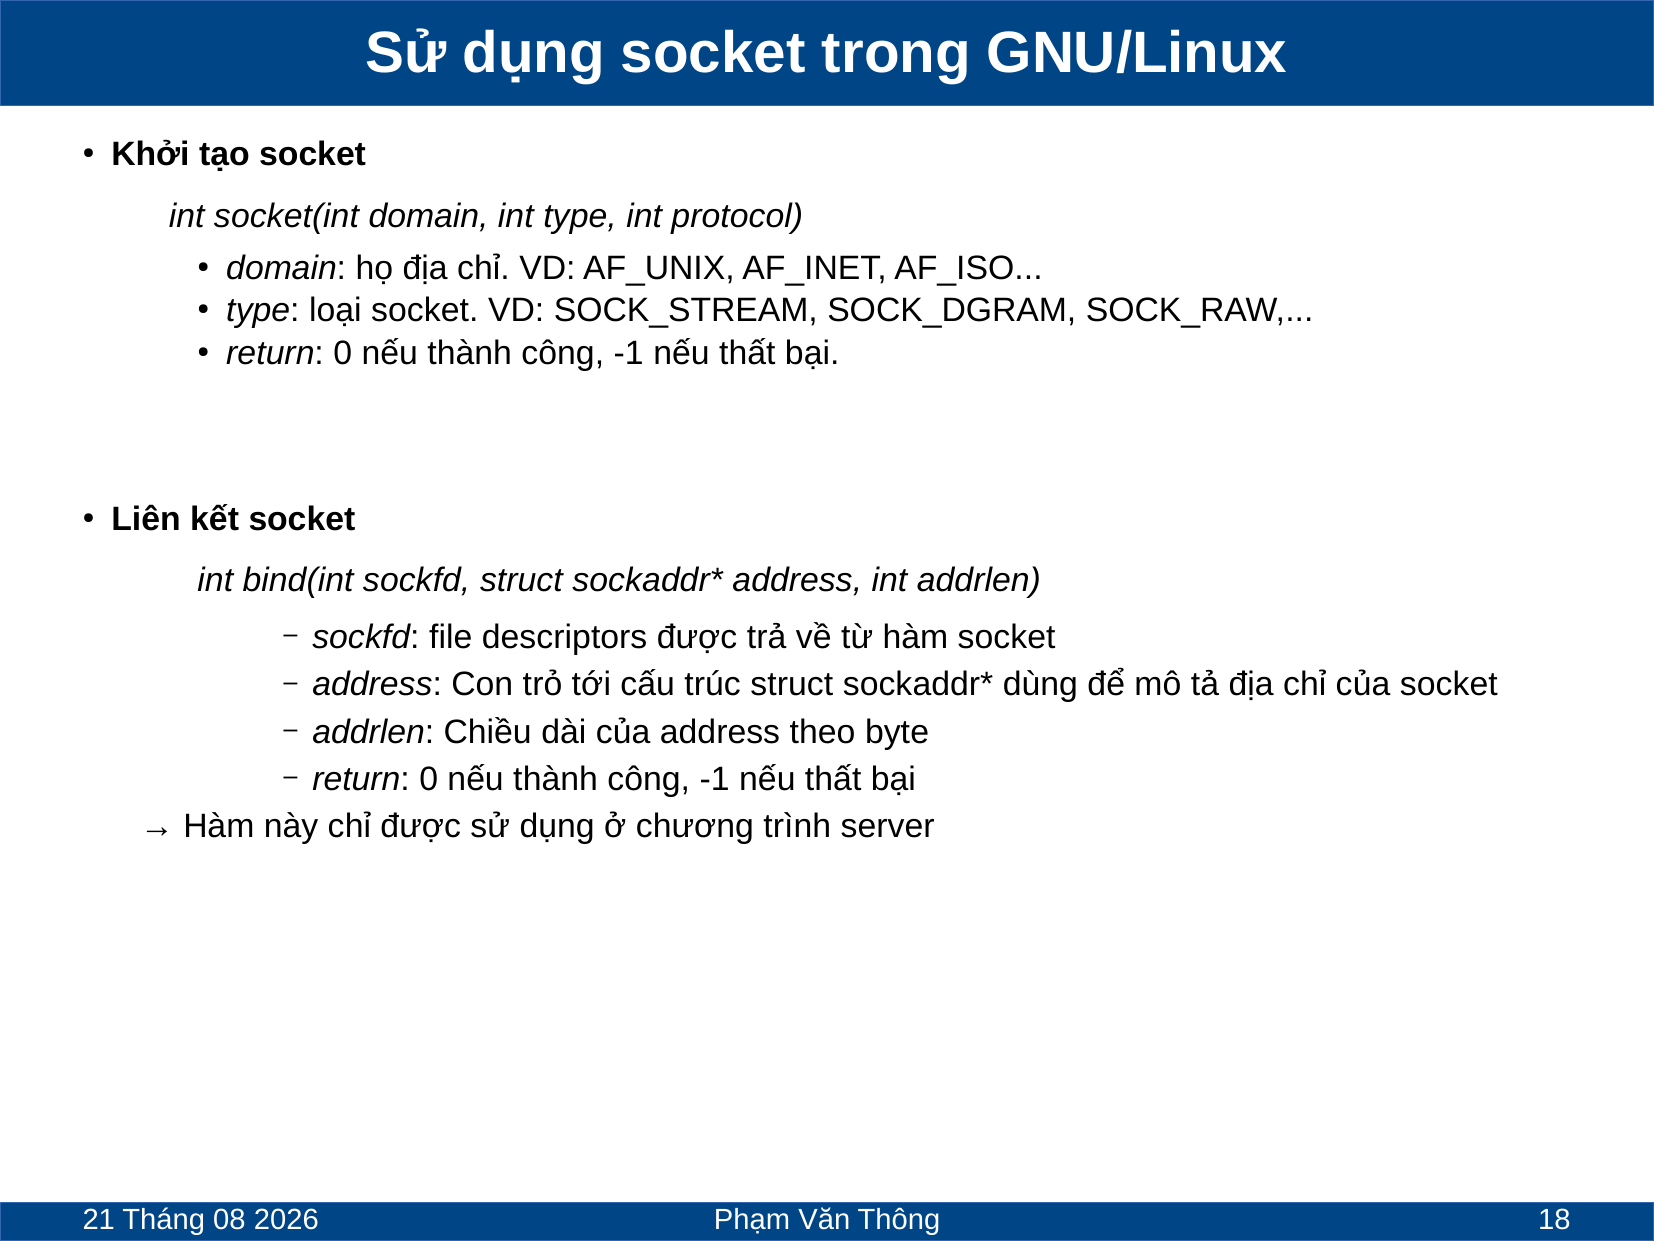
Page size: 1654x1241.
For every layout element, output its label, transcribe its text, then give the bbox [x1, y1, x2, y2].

list Khởi tạo socket int socket(int domain, int type, int protocol) domain: họ địa chỉ. VD: AF_UNIX, AF_INET, AF_ISO... type: loại socket. VD: SOCK_STREAM, SOCK_DGRAM, SOCK_RAW,... return: 0 nếu thành công, -1 nếu thất bại. Liên kết socket int bind(int sockfd, struct sockaddr* address, int addrlen) sockfd: file descriptors được trả về từ hàm socket address: Con trỏ tới cấu trúc struct sockaddr* dùng để mô tả địa chỉ của socket addrlen: Chiều dài của address theo byte return: 0 nếu thành công, -1 nếu thất bại → Hàm này chỉ được sử dụng ở chương trình server [82, 135, 1571, 855]
title Sử dụng socket trong GNU/Linux [0, 0, 1654, 106]
